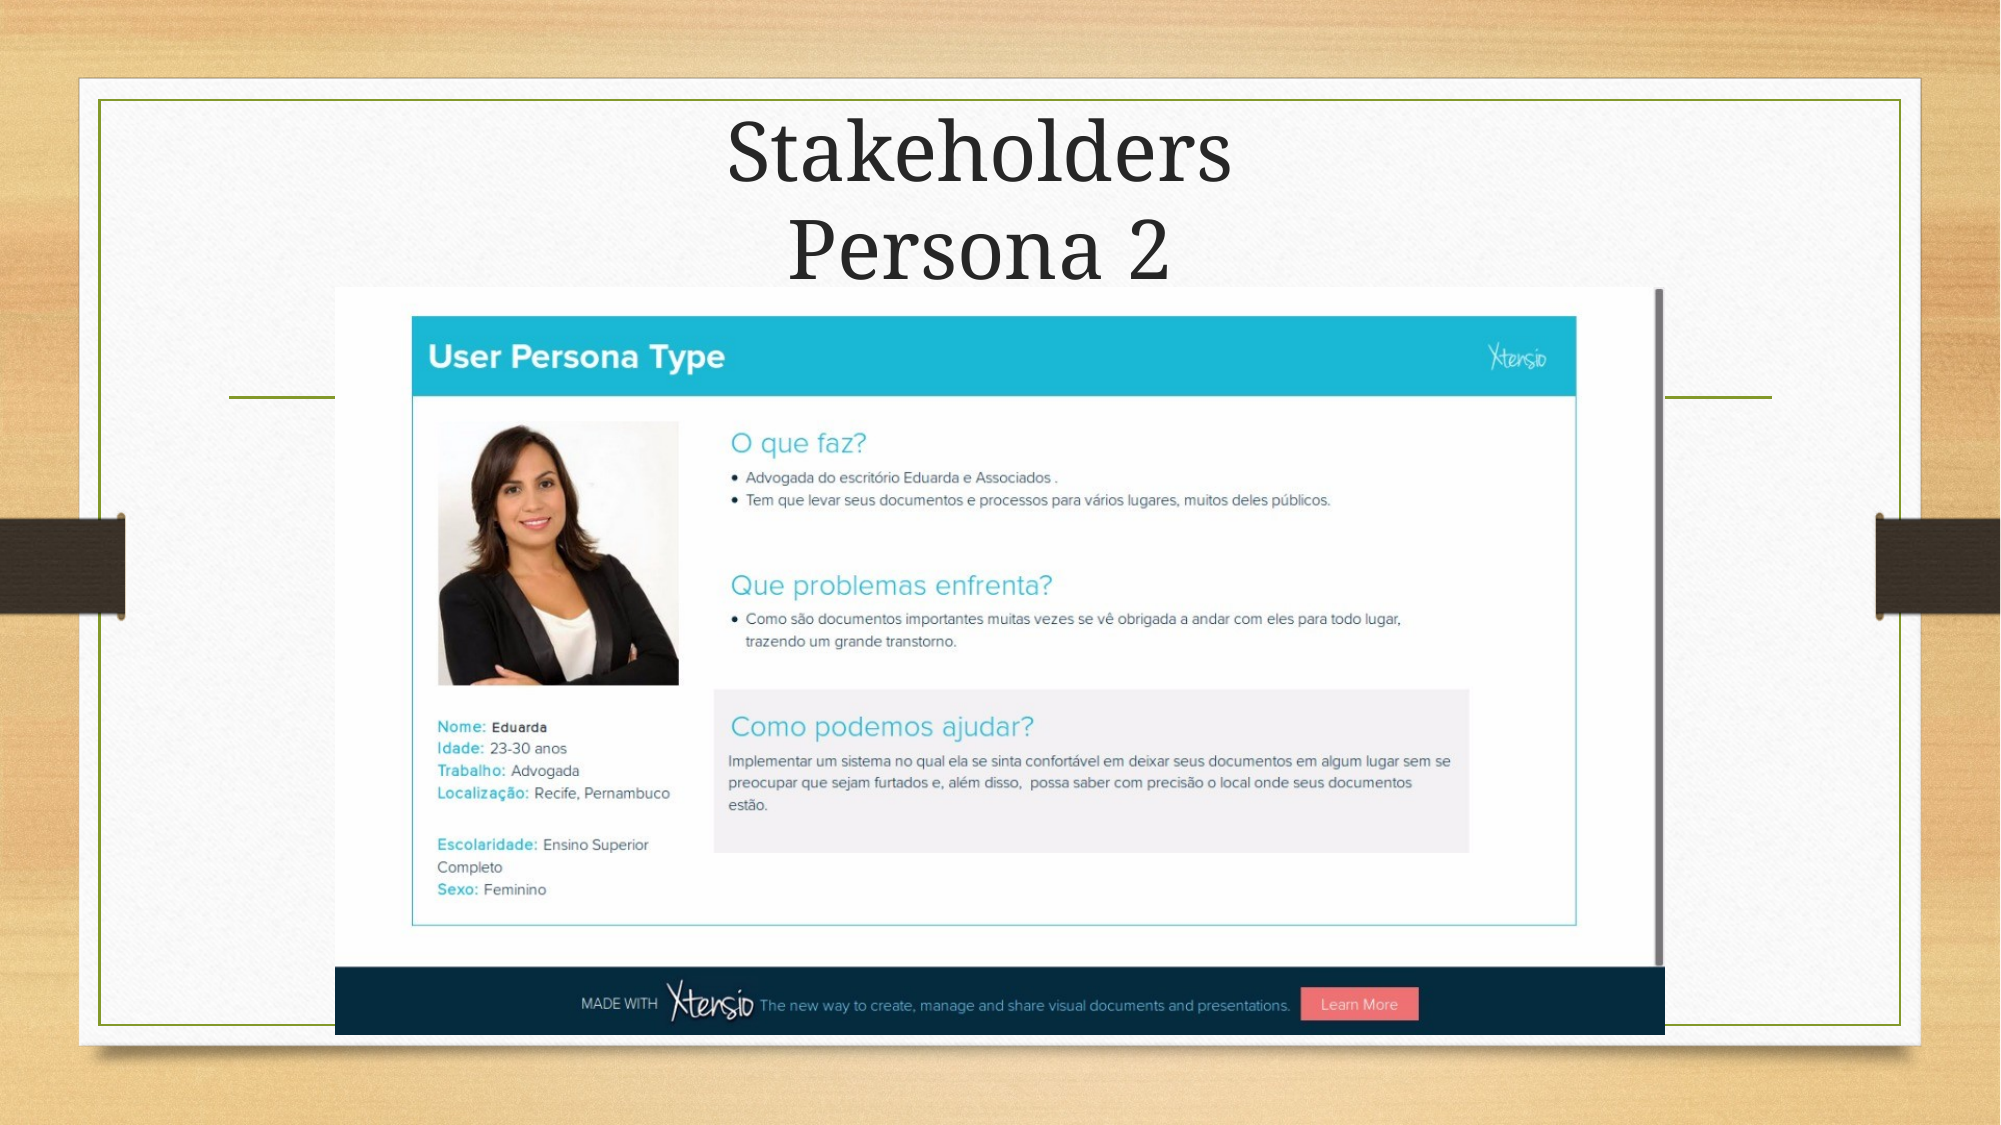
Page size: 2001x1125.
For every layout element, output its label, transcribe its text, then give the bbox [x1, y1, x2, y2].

title Stakeholders Persona 2 [192, 90, 1768, 305]
picture [1423, 1021, 1430, 1027]
picture [335, 287, 1665, 1035]
